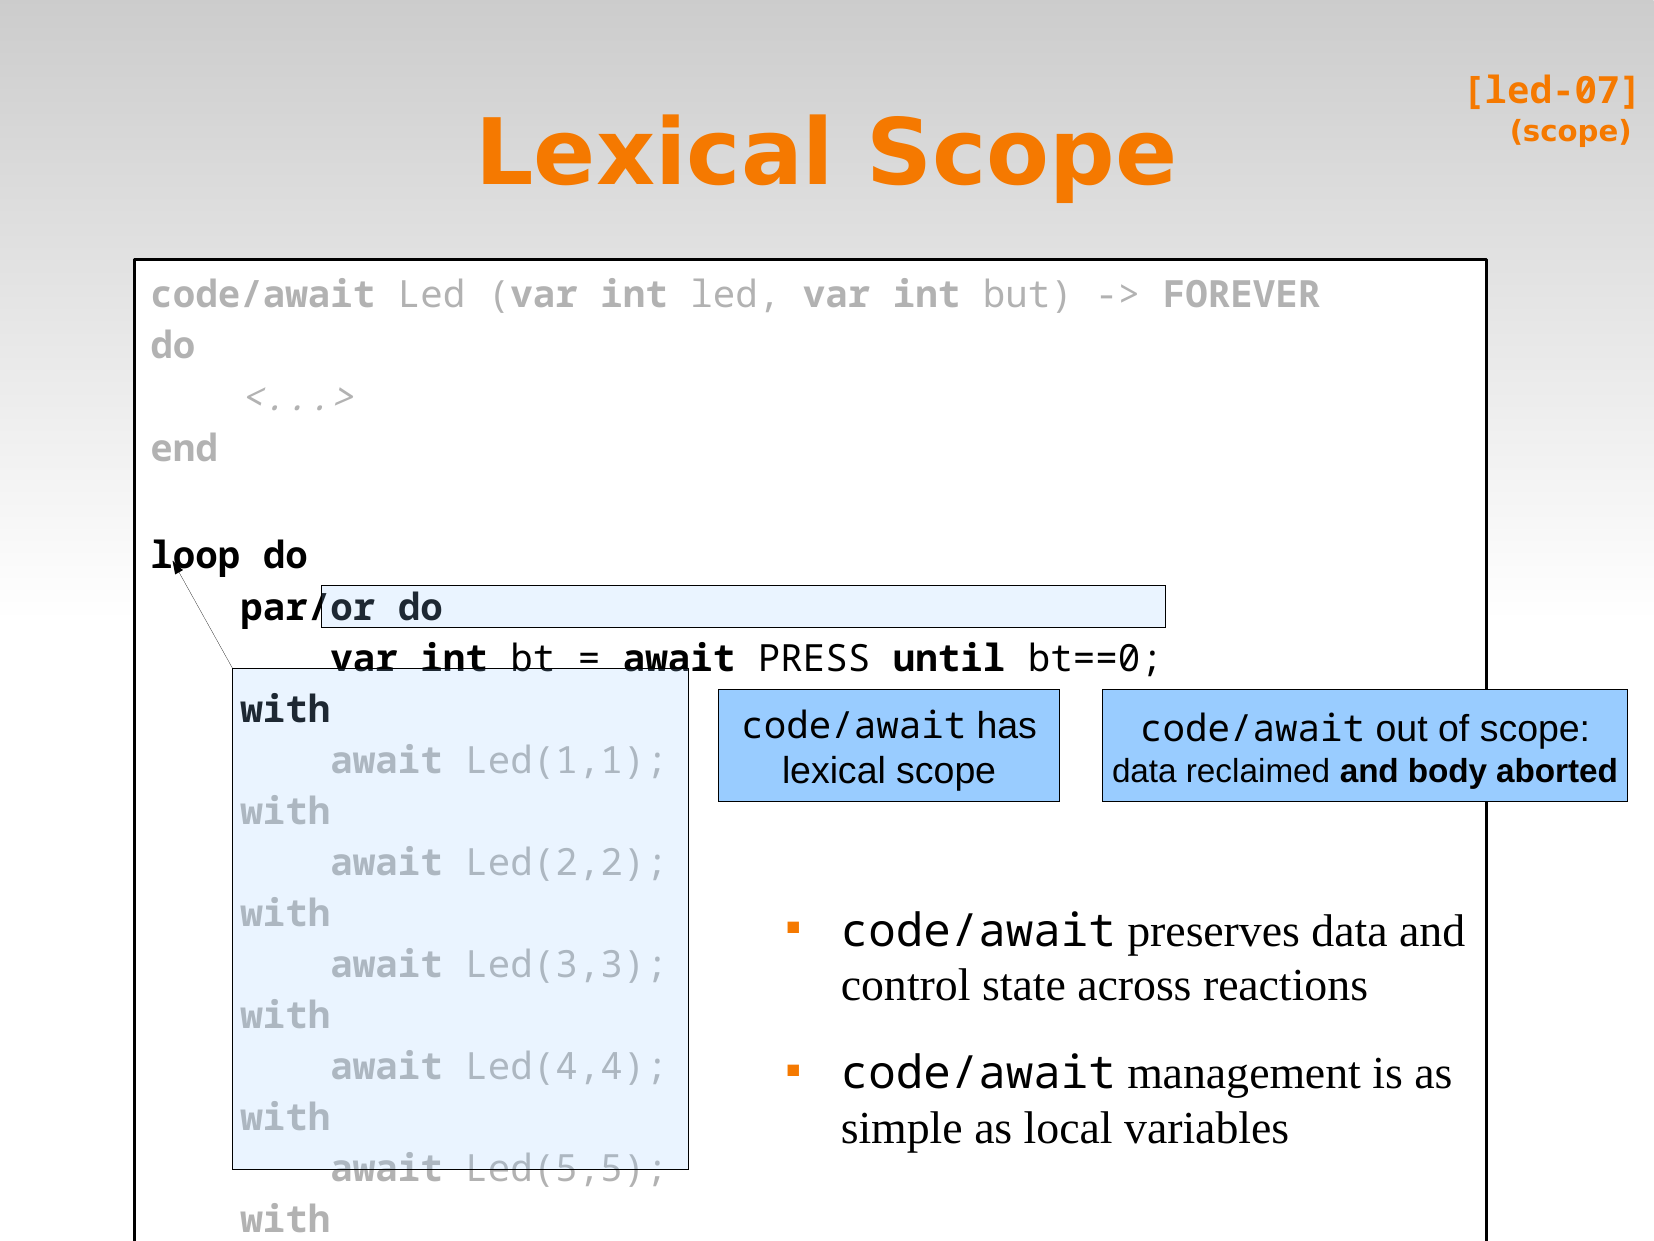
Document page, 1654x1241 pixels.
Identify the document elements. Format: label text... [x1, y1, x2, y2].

text_box code/await out of scope: data reclaimed and body aborted [1102, 689, 1628, 802]
text_box code/await has lexical scope [718, 689, 1060, 802]
text_box [321, 585, 1166, 628]
title [led-07] (scope) [153, 2, 1643, 210]
list code/await preserves data and control state across reactions code/await management is as simple as local variables [699, 897, 1473, 1170]
text_box code/await Led (var int led, var int but) -> FOREVER do <...> end loop do par/or do var int bt = await PRESS until bt==0; with await Led(1,1); with await Led(2,2); with await Led(3,3); with await Led(4,4); with await Led(5,5); with await Led(6,6); end [134, 259, 1487, 1221]
title Lexical Scope [82, 49, 1571, 257]
text_box [232, 668, 689, 1170]
